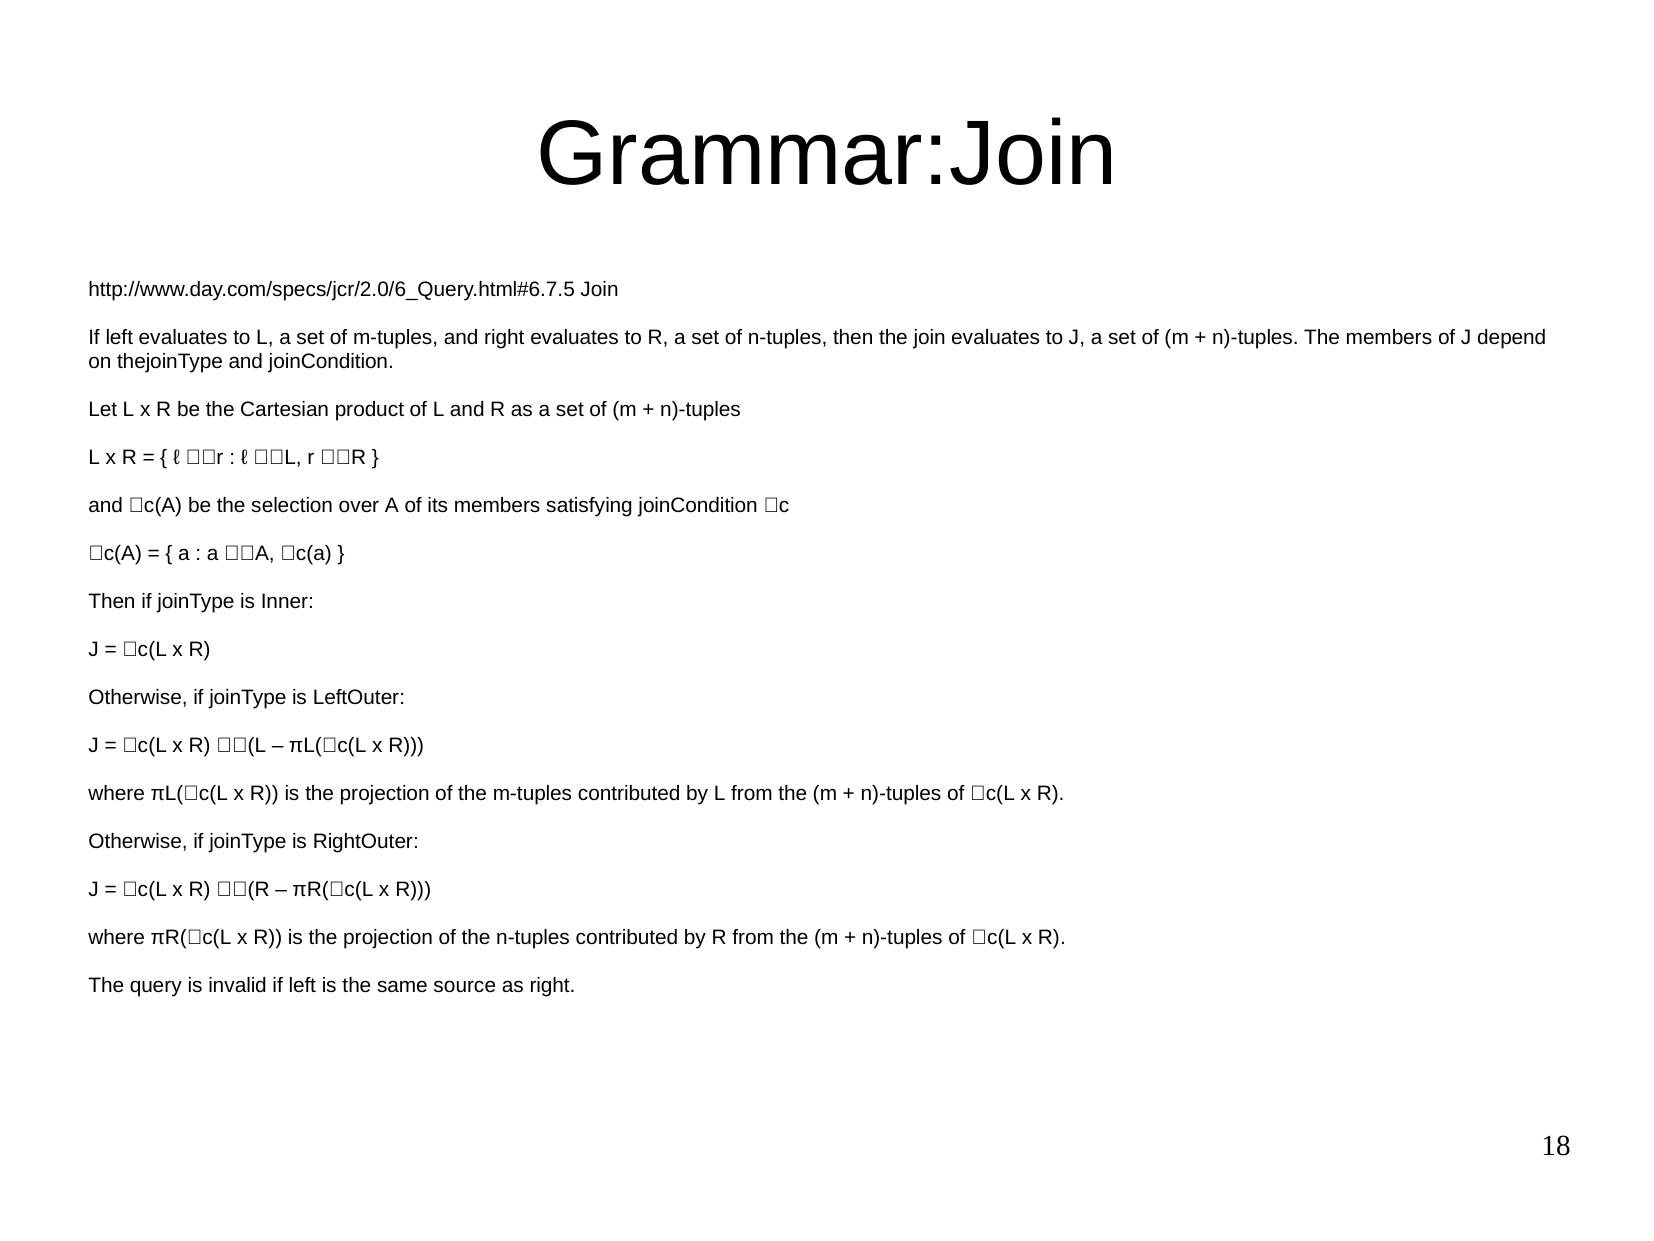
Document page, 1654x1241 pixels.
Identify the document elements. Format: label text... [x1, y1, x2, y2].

title Grammar:Join [82, 49, 1572, 257]
text_box http://www.day.com/specs/jcr/2.0/6_Query.html#6.7.5 Join If left evaluates to L, a set of m-tuples, and right evaluates to R, a set of n-tuples, then the join evaluates to J, a set of (m + n)-tuples. The members of J depend on thejoinType and joinCondition. Let L x R be the Cartesian product of L and R as a set of (m + n)-tuples L x R = { ℓ r : ℓ L, r R } and c(A) be the selection over A of its members satisfying joinCondition c c(A) = { a : a A, c(a) } Then if joinType is Inner: J = c(L x R) Otherwise, if joinType is LeftOuter: J = c(L x R) (L – πL(c(L x R))) where πL(c(L x R)) is the projection of the m-tuples contributed by L from the (m + n)-tuples of c(L x R). Otherwise, if joinType is RightOuter: J = c(L x R) (R – πR(c(L x R))) where πR(c(L x R)) is the projection of the n-tuples contributed by R from the (m + n)-tuples of c(L x R). The query is invalid if left is the same source as right. [73, 270, 1591, 1057]
